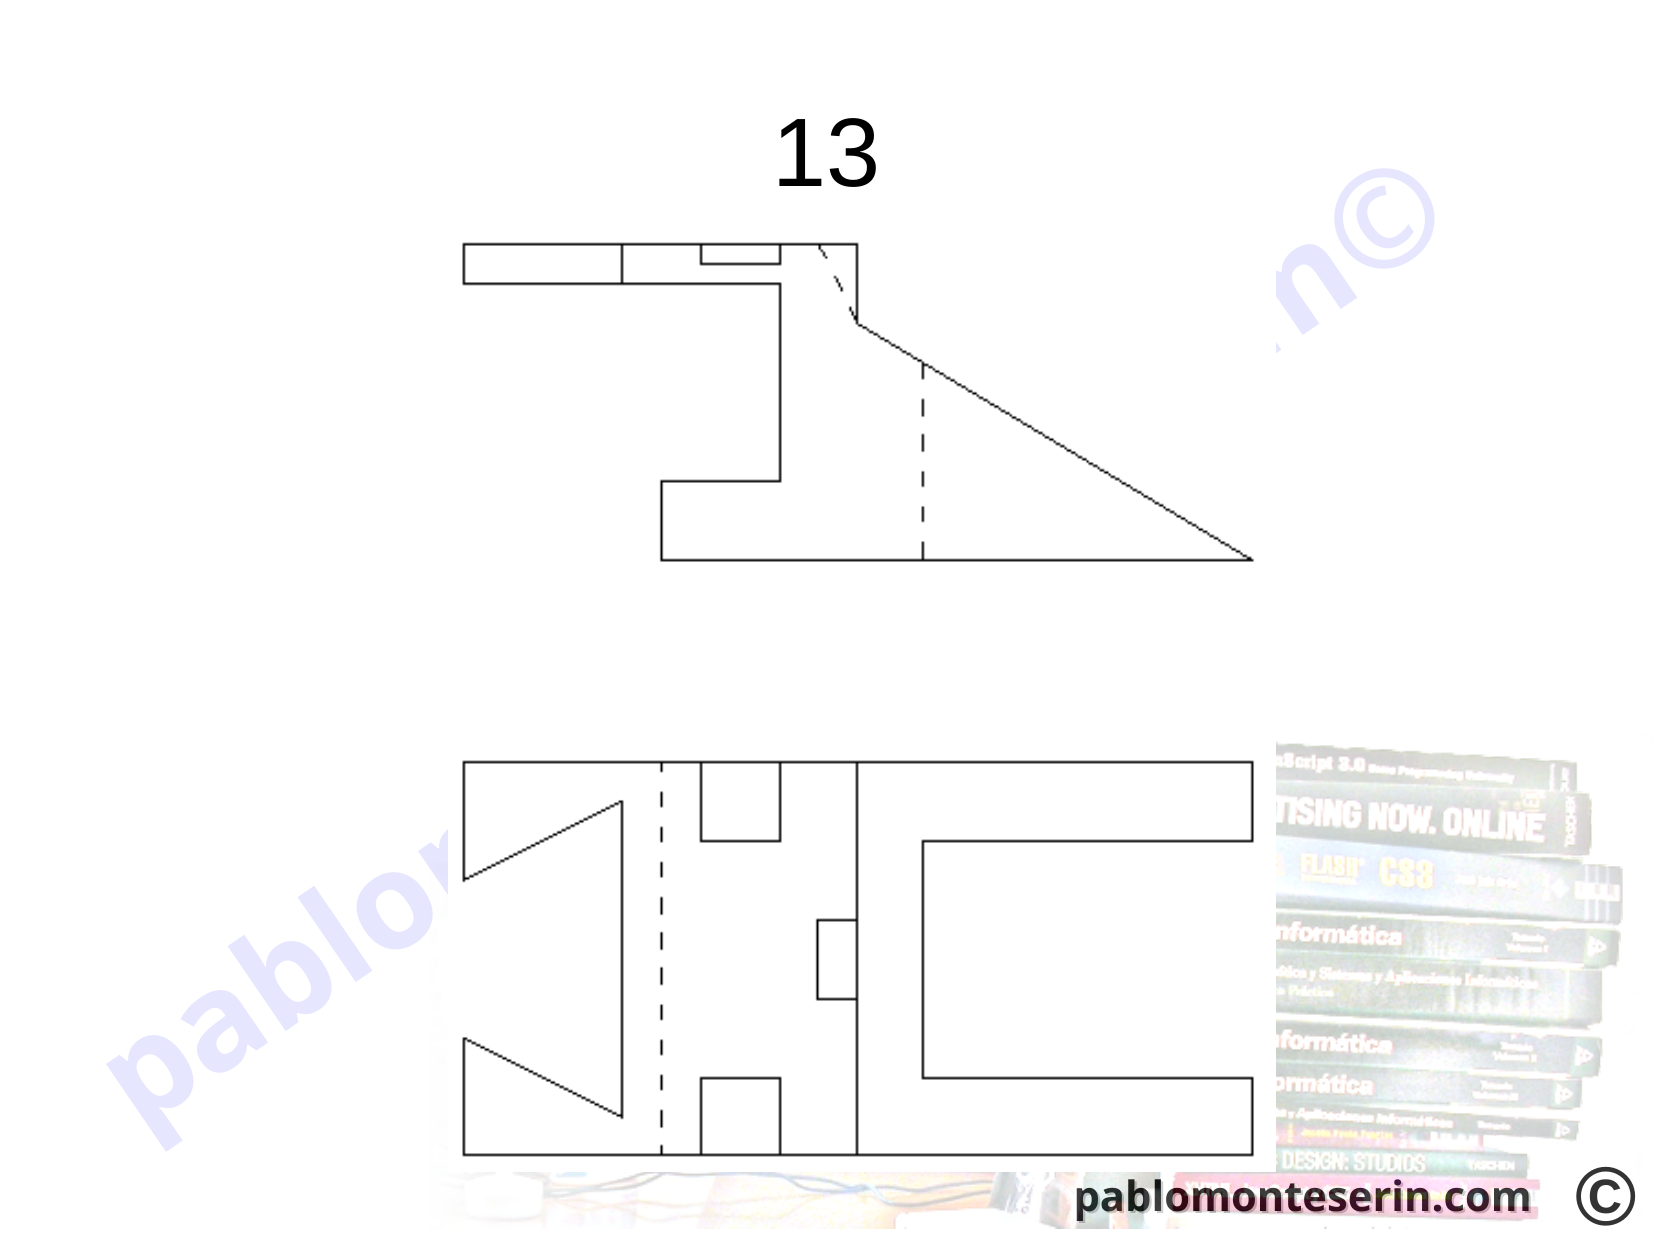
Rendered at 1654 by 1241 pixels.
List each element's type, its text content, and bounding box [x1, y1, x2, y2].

title 13 [82, 49, 1571, 257]
picture [412, 257, 1654, 1229]
